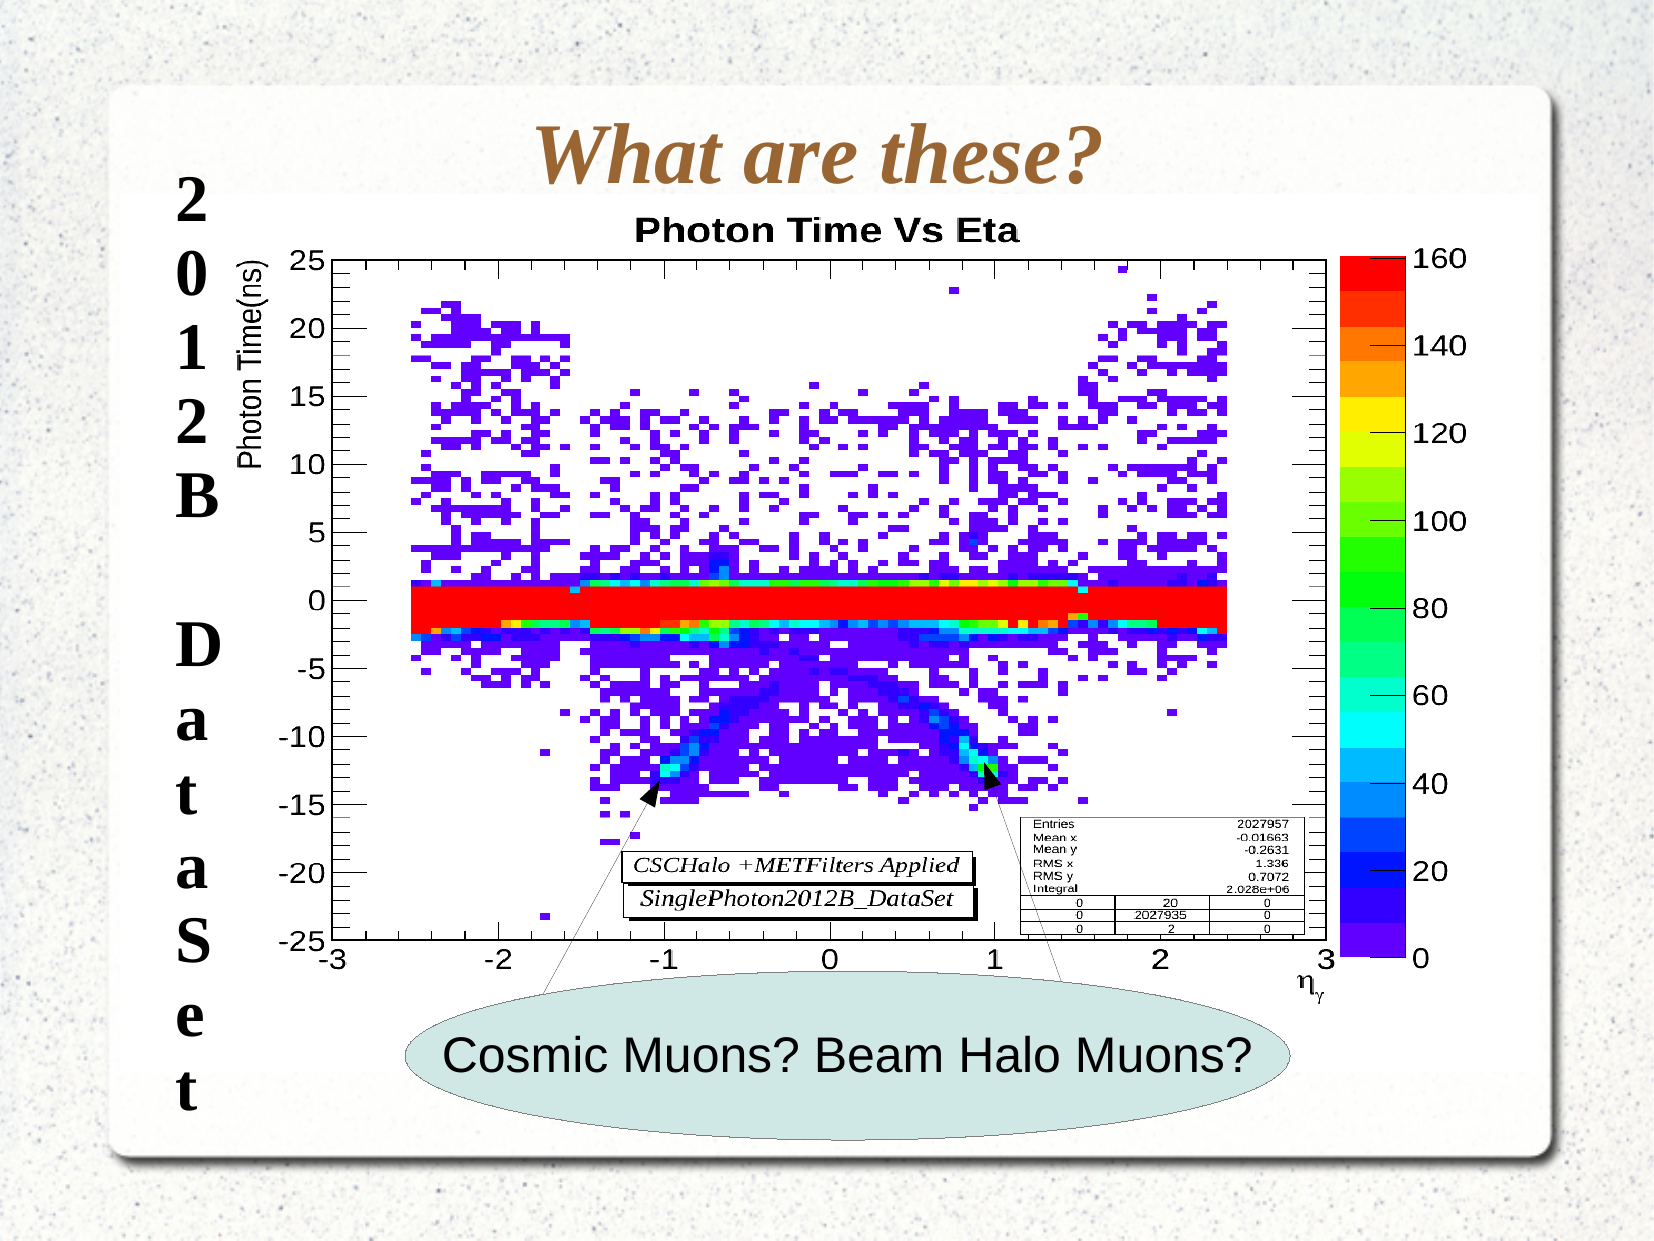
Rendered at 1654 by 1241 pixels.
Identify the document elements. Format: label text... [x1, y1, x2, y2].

title What are these? [360, 105, 1276, 194]
text_box Cosmic Muons? Beam Halo Muons? [405, 971, 1291, 1141]
picture [0, 0, 1654, 1241]
list 2012B DataSet [105, 162, 196, 1126]
